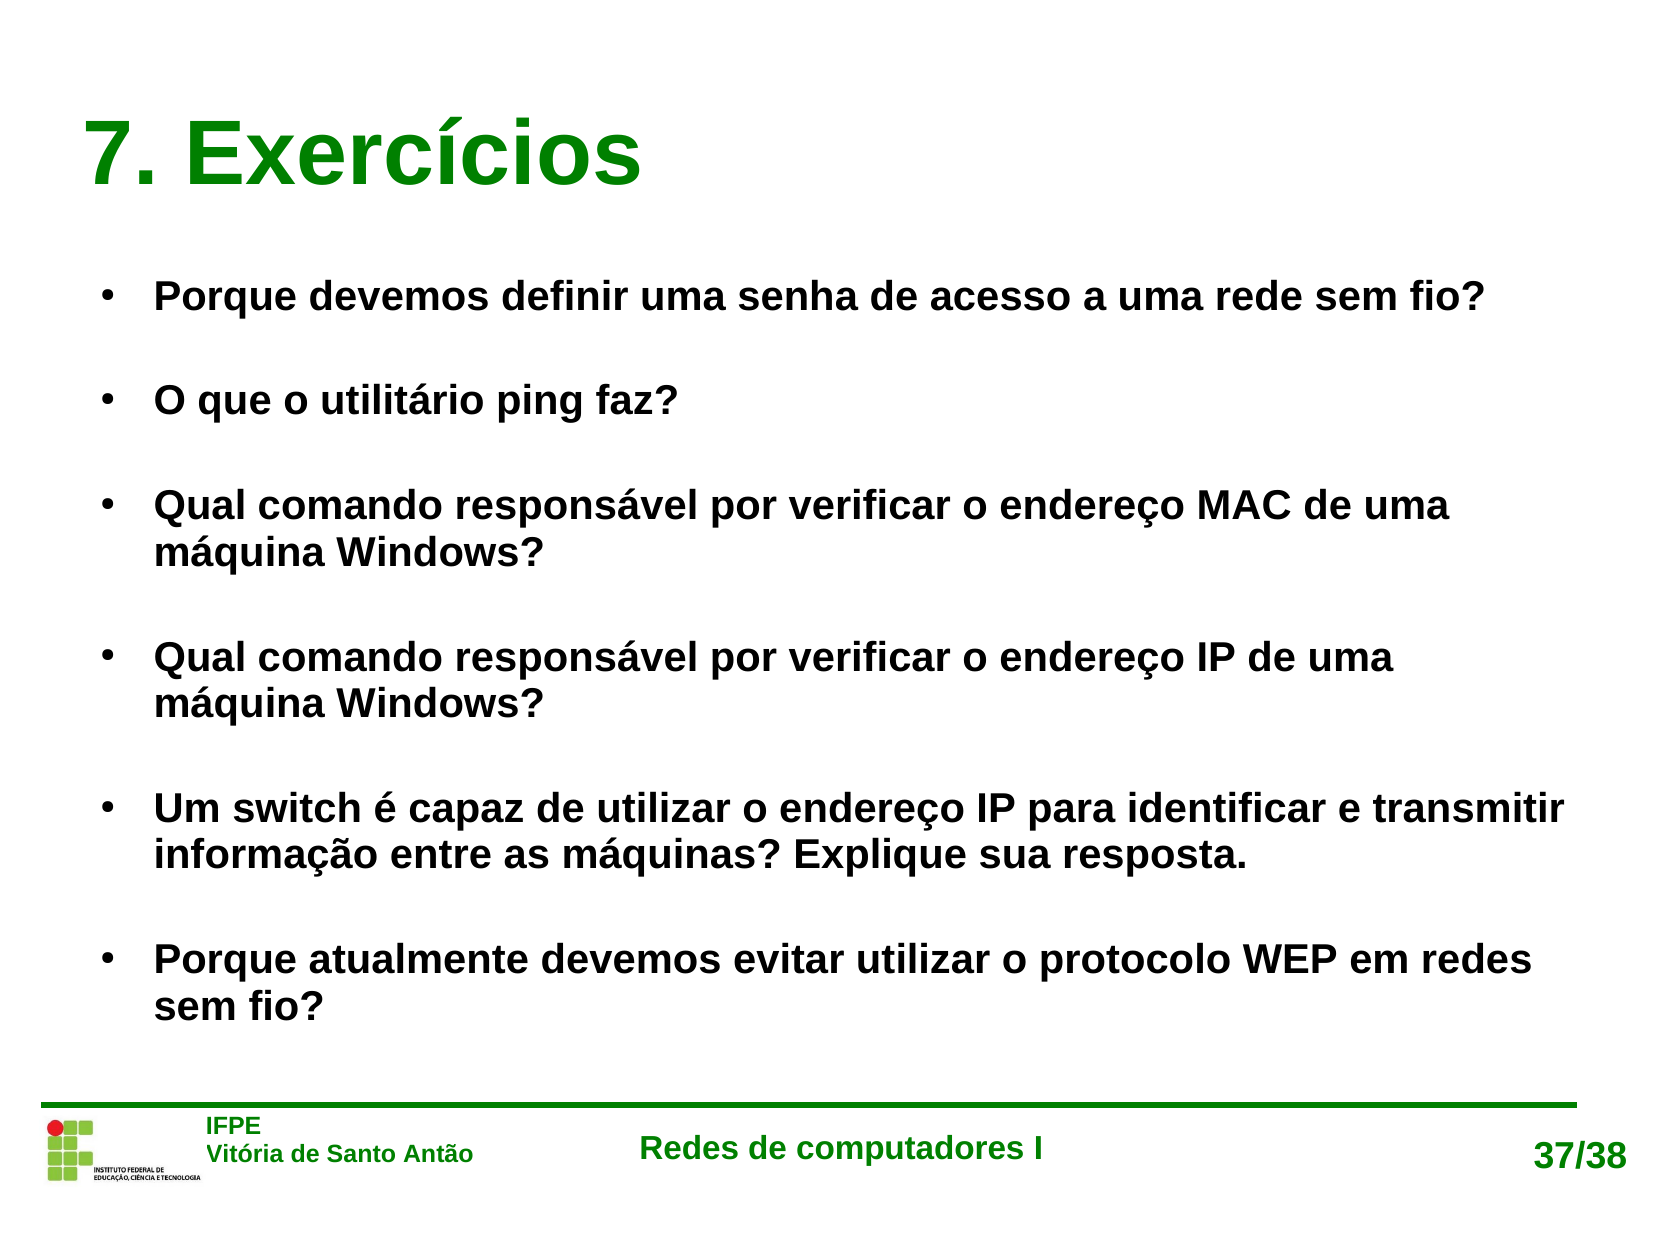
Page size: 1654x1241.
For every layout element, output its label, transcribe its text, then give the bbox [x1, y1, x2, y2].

list Porque devemos definir uma senha de acesso a uma rede sem fio? O que o utilitário ping faz? Qual comando responsável por verificar o endereço MAC de uma máquina Windows? Qual comando responsável por verificar o endereço IP de uma máquina Windows? Um switch é capaz de utilizar o endereço IP para identificar e transmitir informação entre as máquinas? Explique sua resposta. Porque atualmente devemos evitar utilizar o protocolo WEP em redes sem fio? [82, 272, 1571, 1091]
title 7. Exercícios [82, 49, 1571, 257]
picture [39, 1111, 207, 1191]
